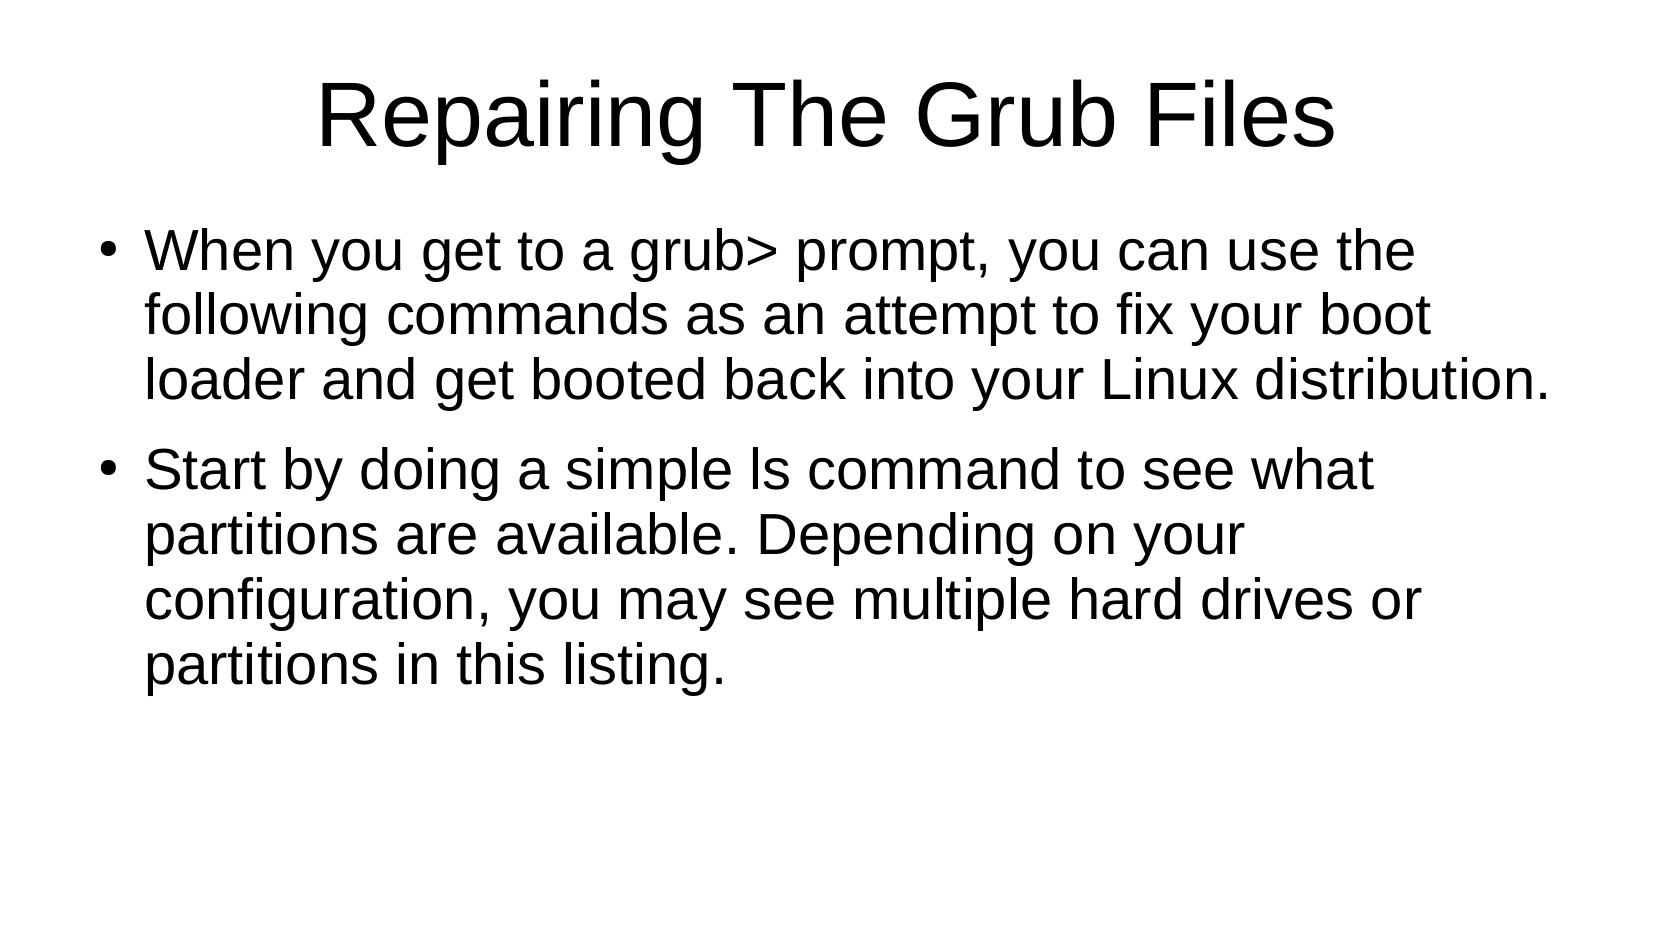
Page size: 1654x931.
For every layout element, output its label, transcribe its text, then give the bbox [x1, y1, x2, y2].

title Repairing The Grub Files [82, 37, 1571, 193]
list When you get to a grub> prompt, you can use the following commands as an attempt to fix your boot loader and get booted back into your Linux distribution. Start by doing a simple ls command to see what partitions are available. Depending on your configuration, you may see multiple hard drives or partitions in this listing. [82, 217, 1571, 758]
